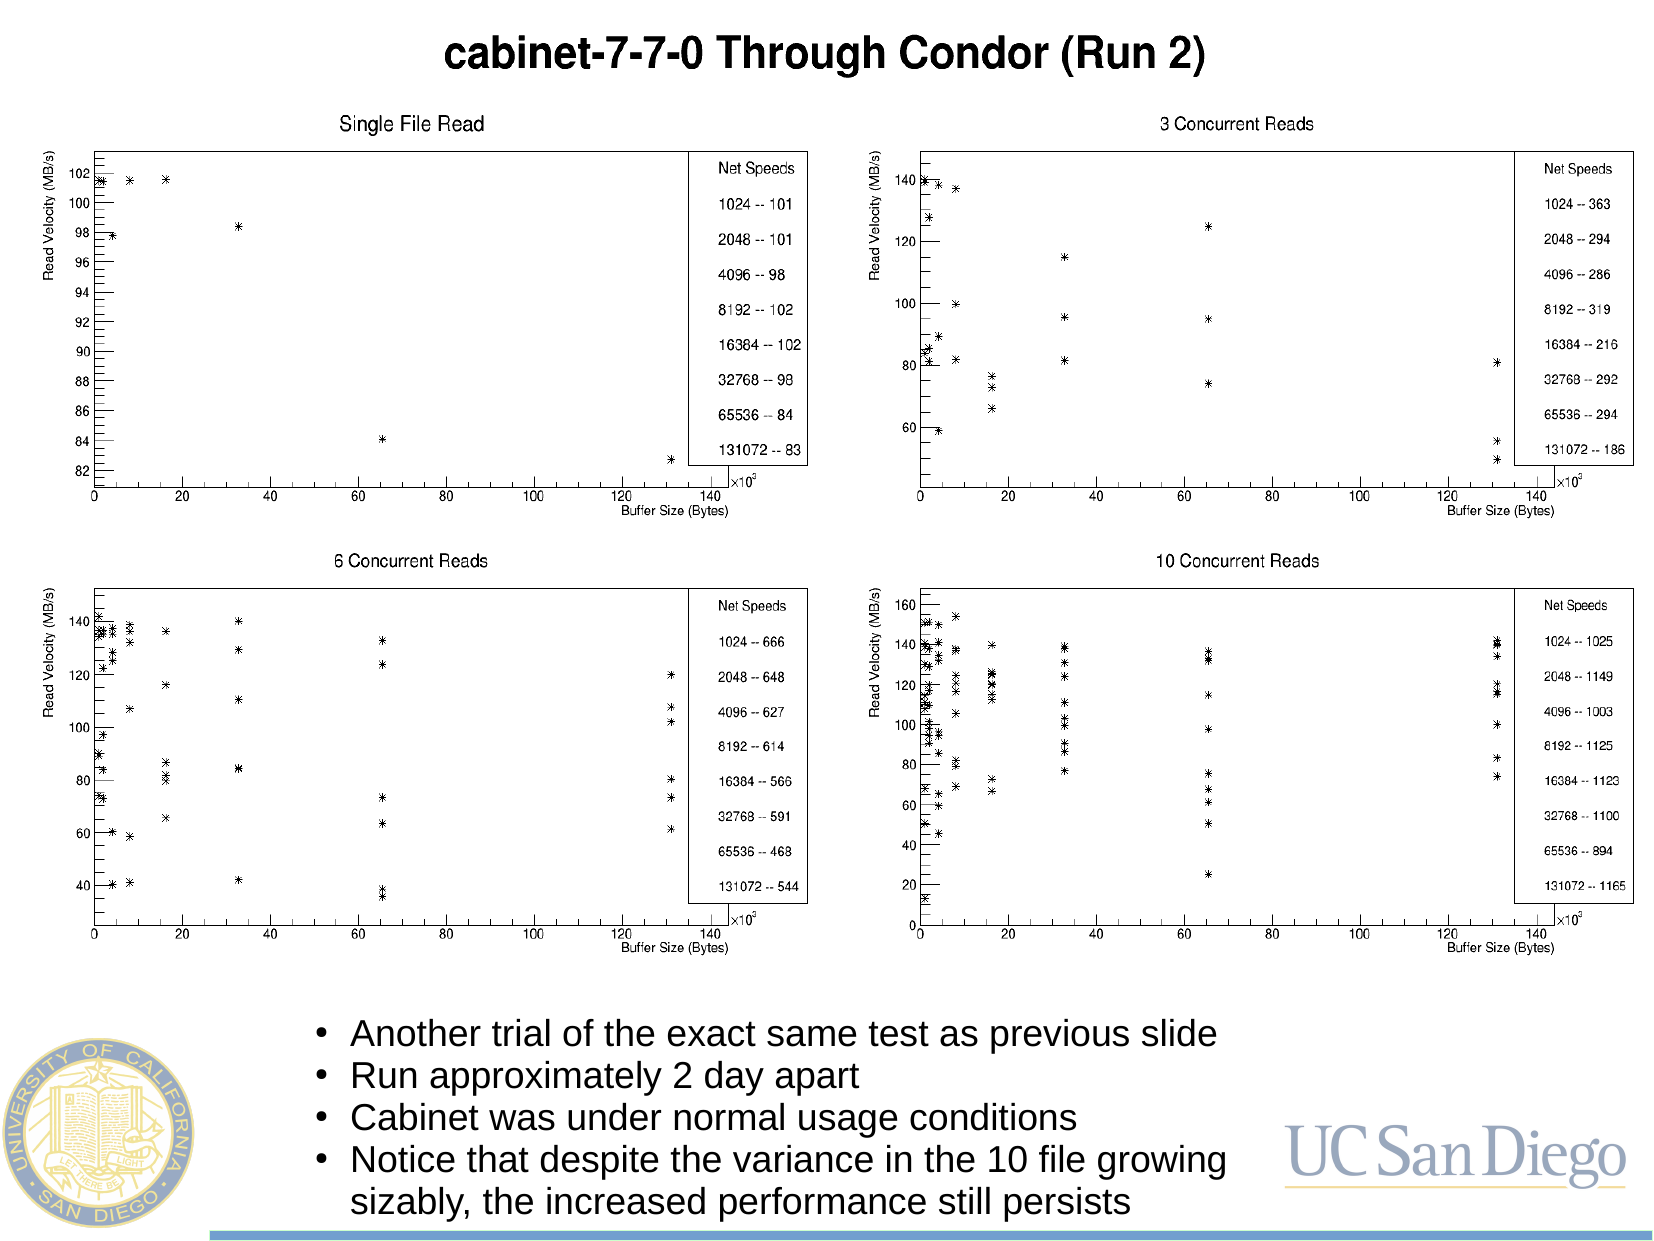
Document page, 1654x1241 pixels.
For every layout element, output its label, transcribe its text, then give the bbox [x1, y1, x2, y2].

text_box [209, 1230, 300, 1241]
text_box [1321, 1230, 1653, 1241]
picture [0, 1034, 196, 1231]
picture [0, 3, 1650, 976]
picture [1321, 1089, 1653, 1230]
text_box Another trial of the exact same test as previous slide Run approximately 2 day apart Cabinet was under normal usage conditions Notice that despite the variance in the 10 file growing sizably, the increased performance still persists [300, 1005, 1321, 1241]
